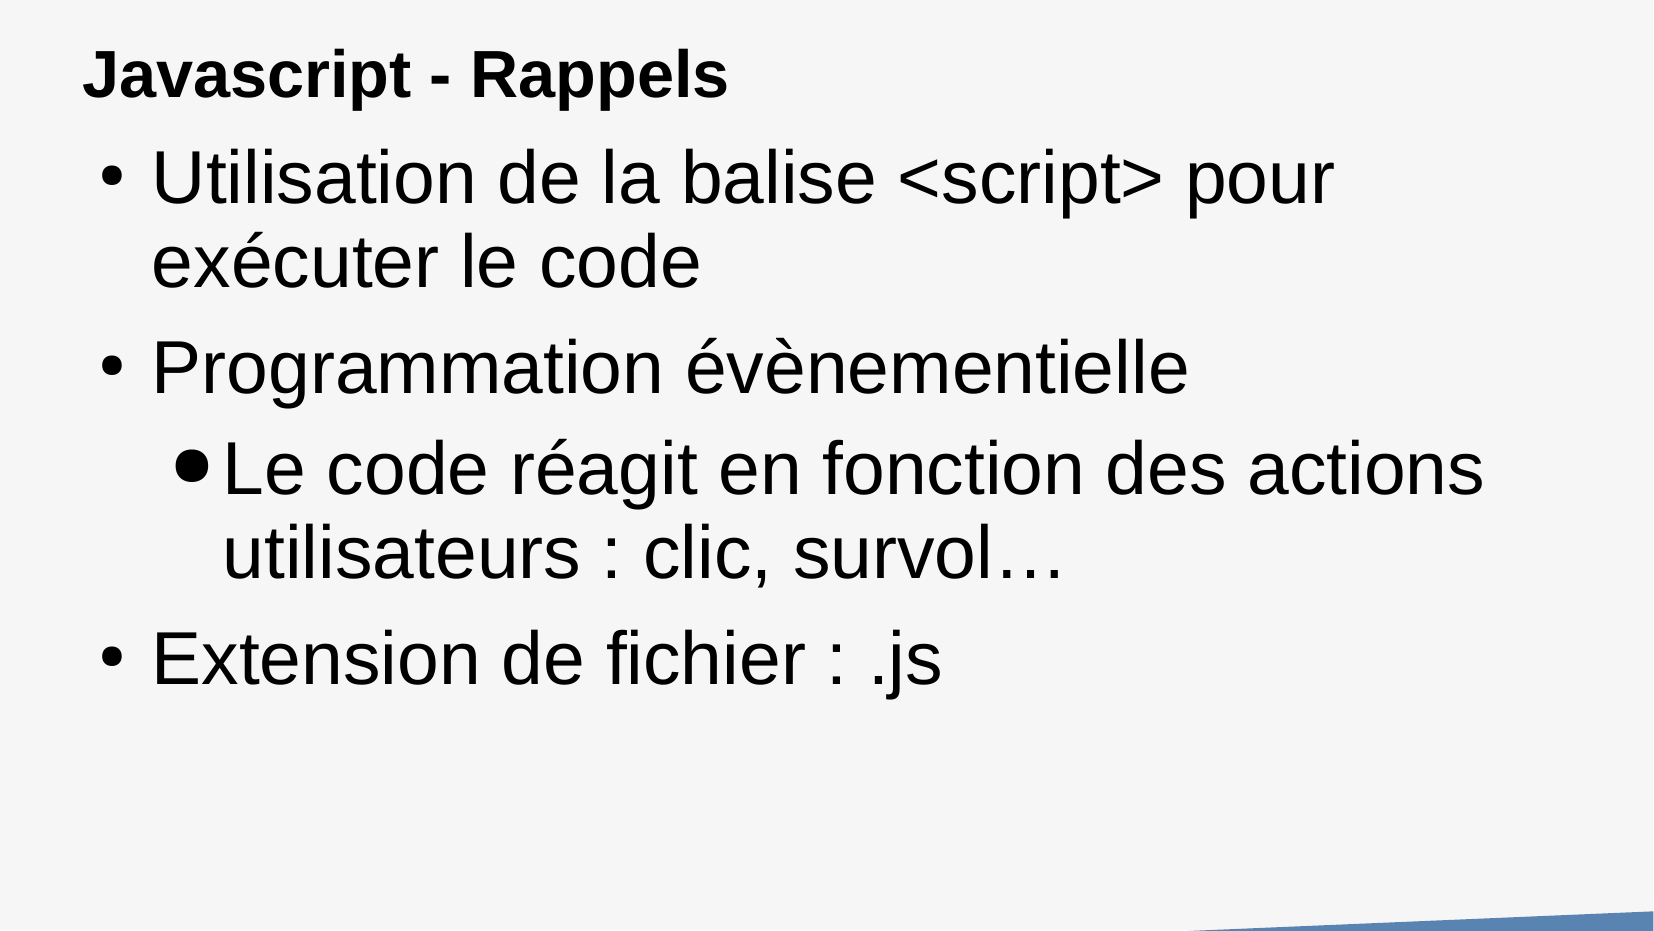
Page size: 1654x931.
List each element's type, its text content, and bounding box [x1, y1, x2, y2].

text_box [1188, 911, 1654, 931]
list Utilisation de la balise <script> pour exécuter le code Programmation évènementielle Le code réagit en fonction des actions utilisateurs : clic, survol… Extension de fichier : .js [80, 135, 1620, 709]
title Javascript - Rappels [82, 37, 1571, 114]
